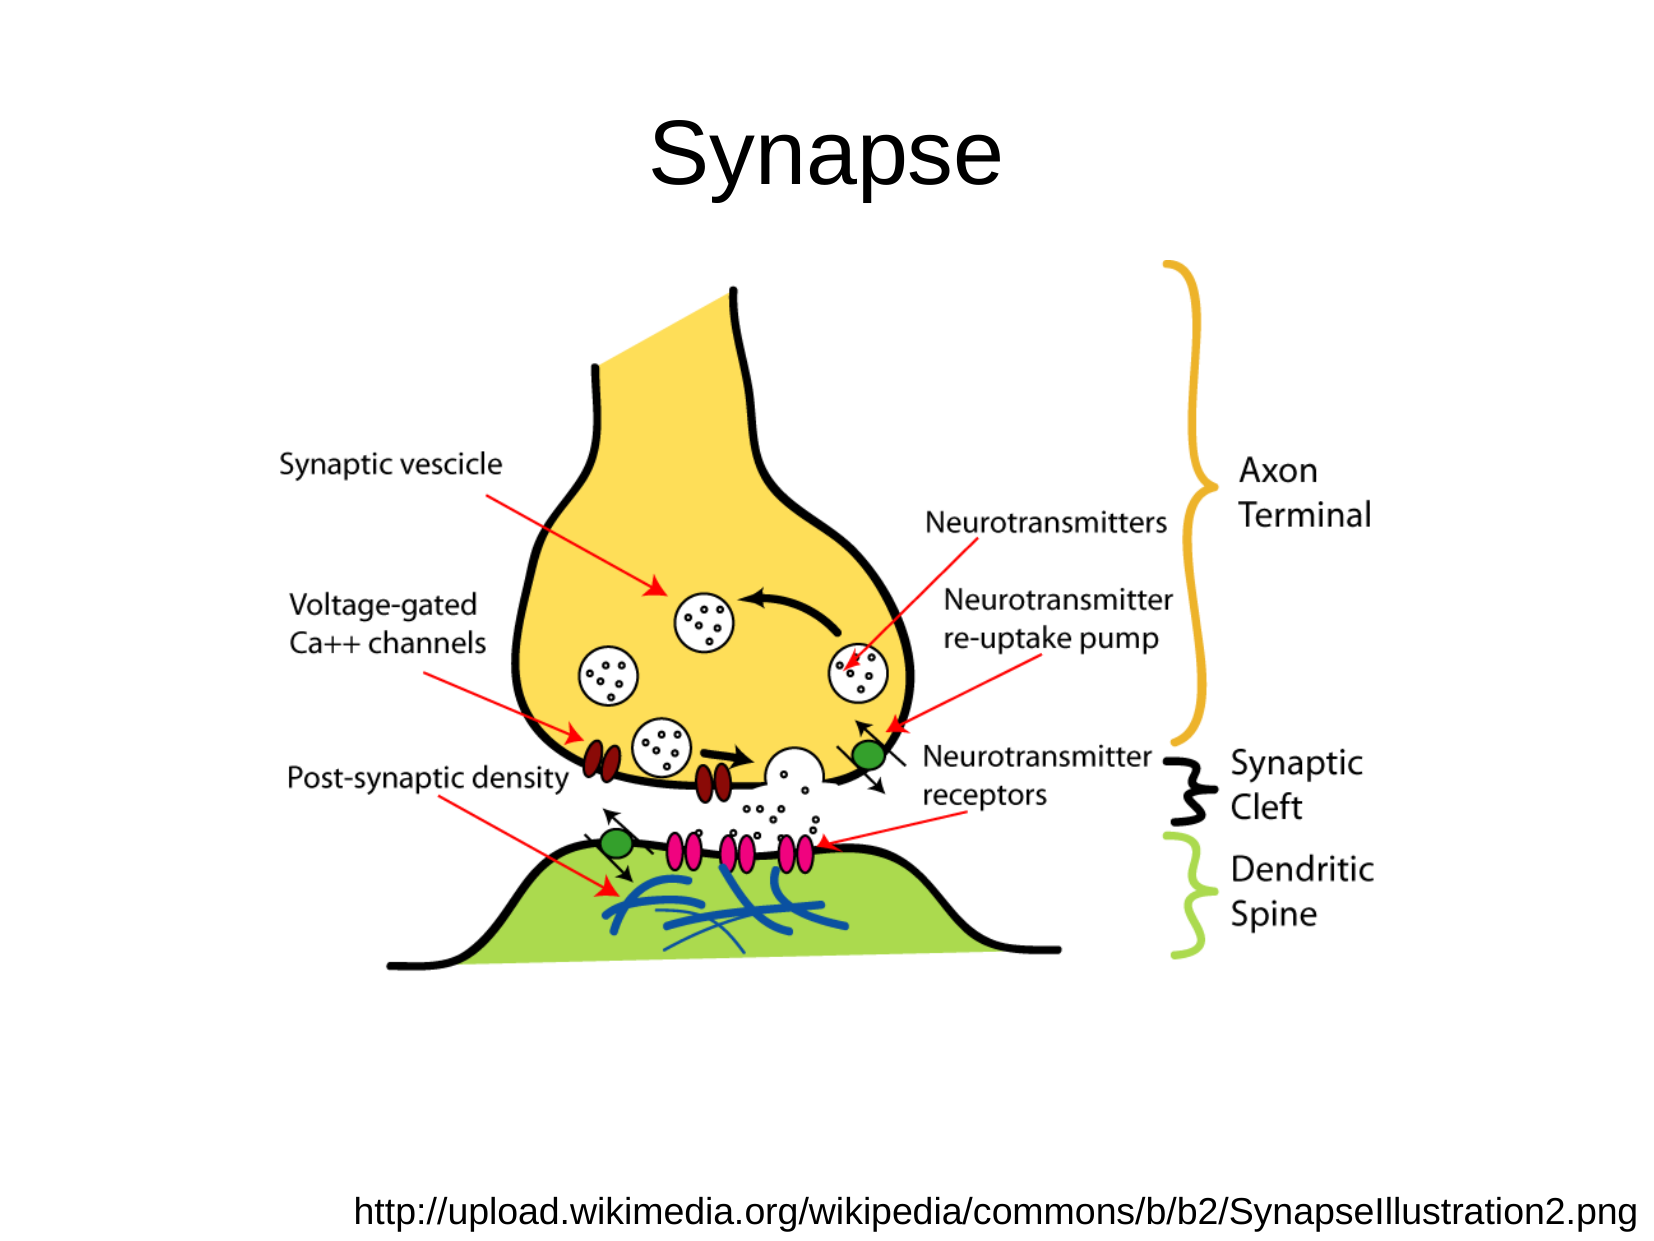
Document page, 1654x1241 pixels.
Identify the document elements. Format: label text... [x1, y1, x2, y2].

picture [279, 260, 1375, 980]
title Synapse [82, 49, 1571, 257]
text_box http://upload.wikimedia.org/wikipedia/commons/b/b2/SynapseIllustration2.png [338, 1183, 1654, 1241]
